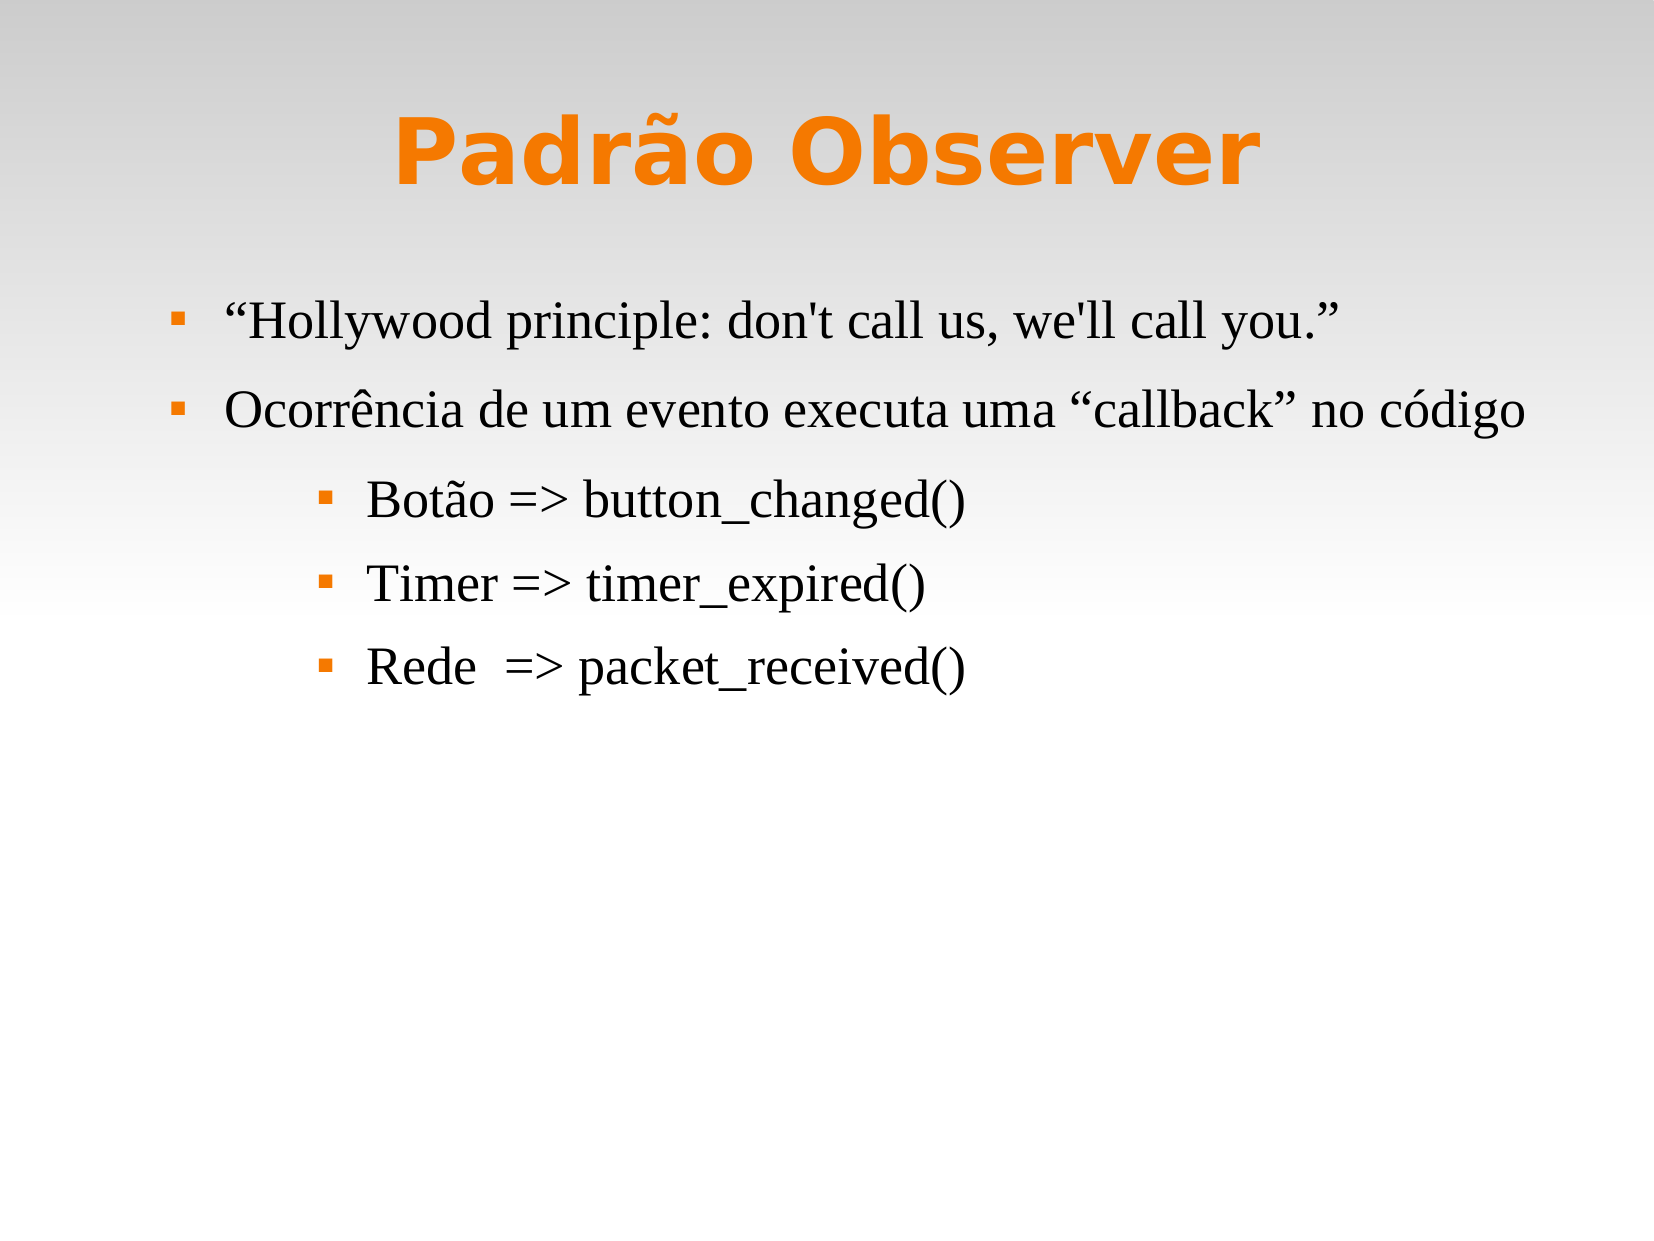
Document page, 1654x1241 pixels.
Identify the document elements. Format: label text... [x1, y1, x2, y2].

title Padrão Observer [82, 49, 1571, 257]
list “Hollywood principle: don't call us, we'll call you.” Ocorrência de um evento executa uma “callback” no código Botão => button_changed() Timer => timer_expired() Rede => packet_received() [82, 290, 1571, 1109]
